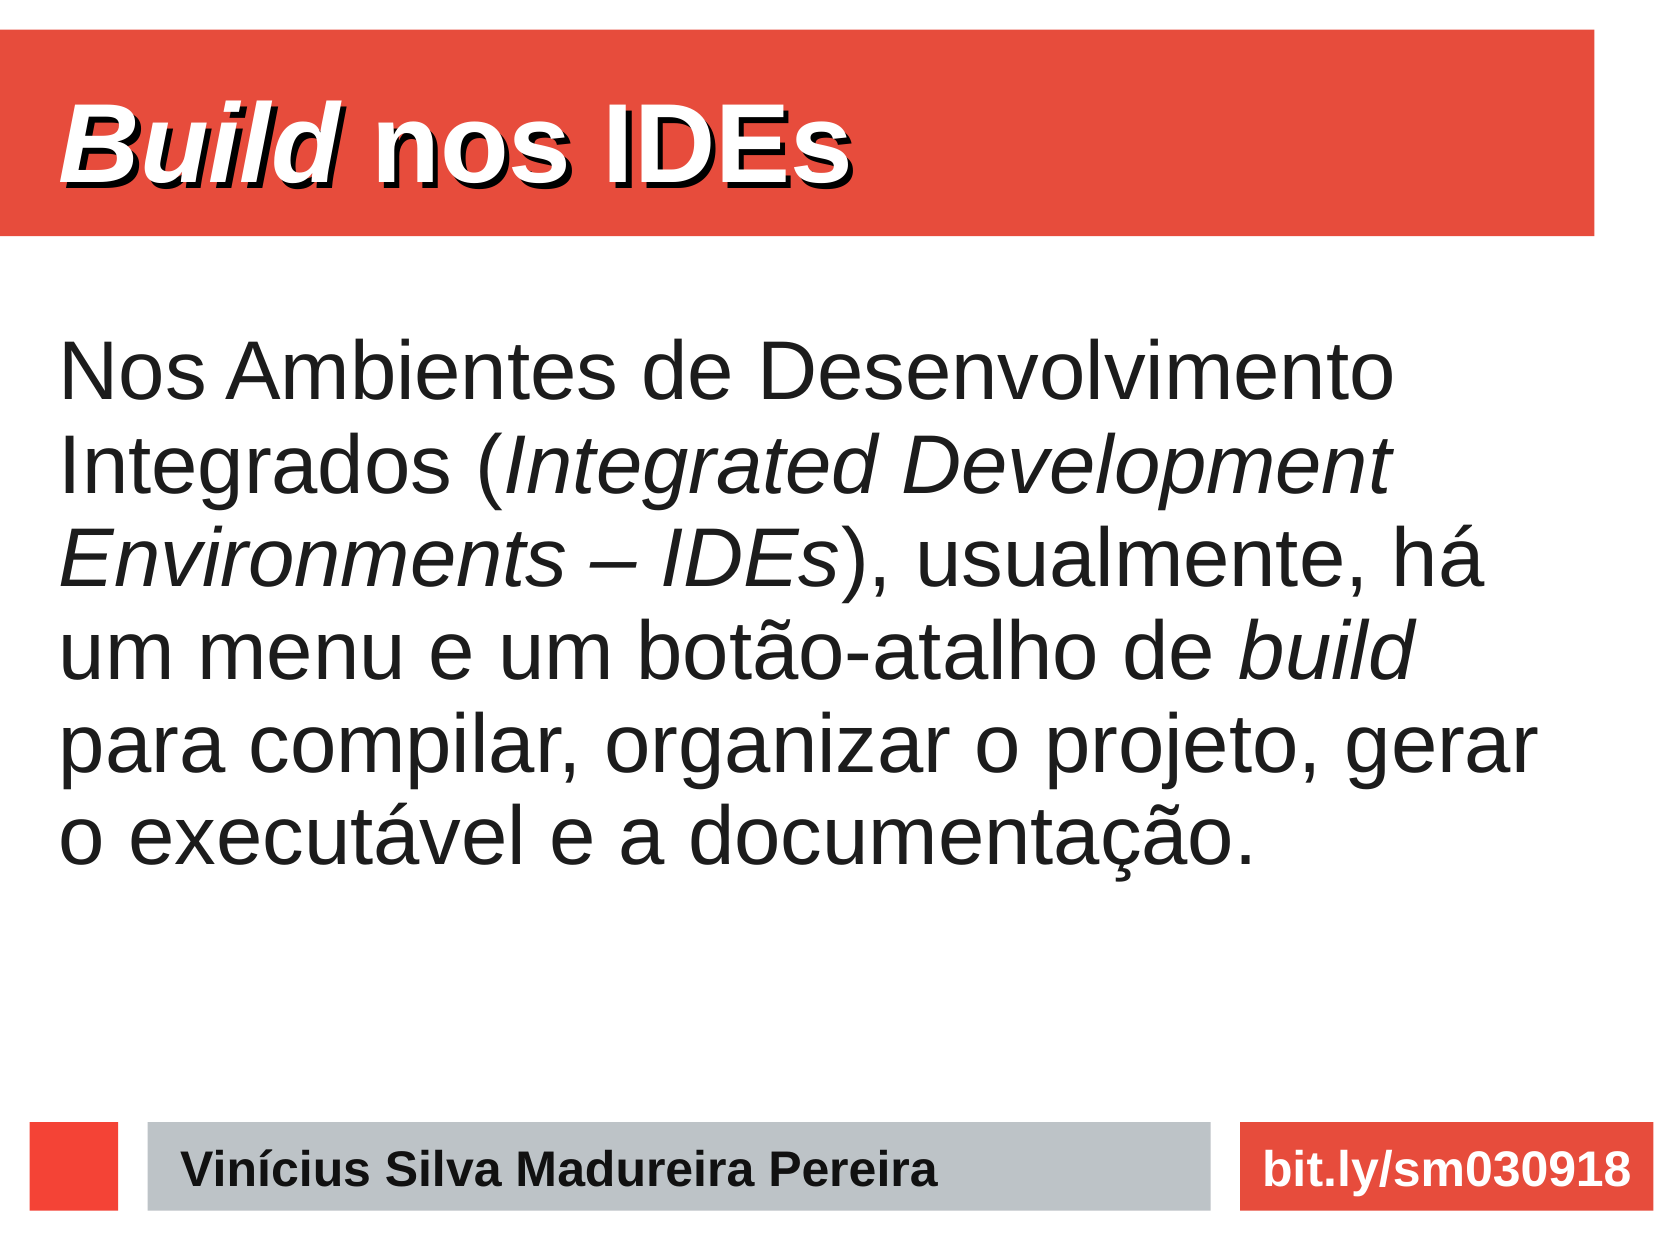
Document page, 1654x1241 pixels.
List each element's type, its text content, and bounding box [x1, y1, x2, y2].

list Nos Ambientes de Desenvolvimento Integrados (Integrated Development Environments – IDEs), usualmente, há um menu e um botão-atalho de build para compilar, organizar o projeto, gerar o executável e a documentação. [59, 324, 1565, 1093]
text_box Vinícius Silva Madureira Pereira [165, 1133, 1170, 1205]
title Build nos IDEs [59, 59, 1595, 207]
text_box bit.ly/sm030918 [1228, 1133, 1654, 1205]
